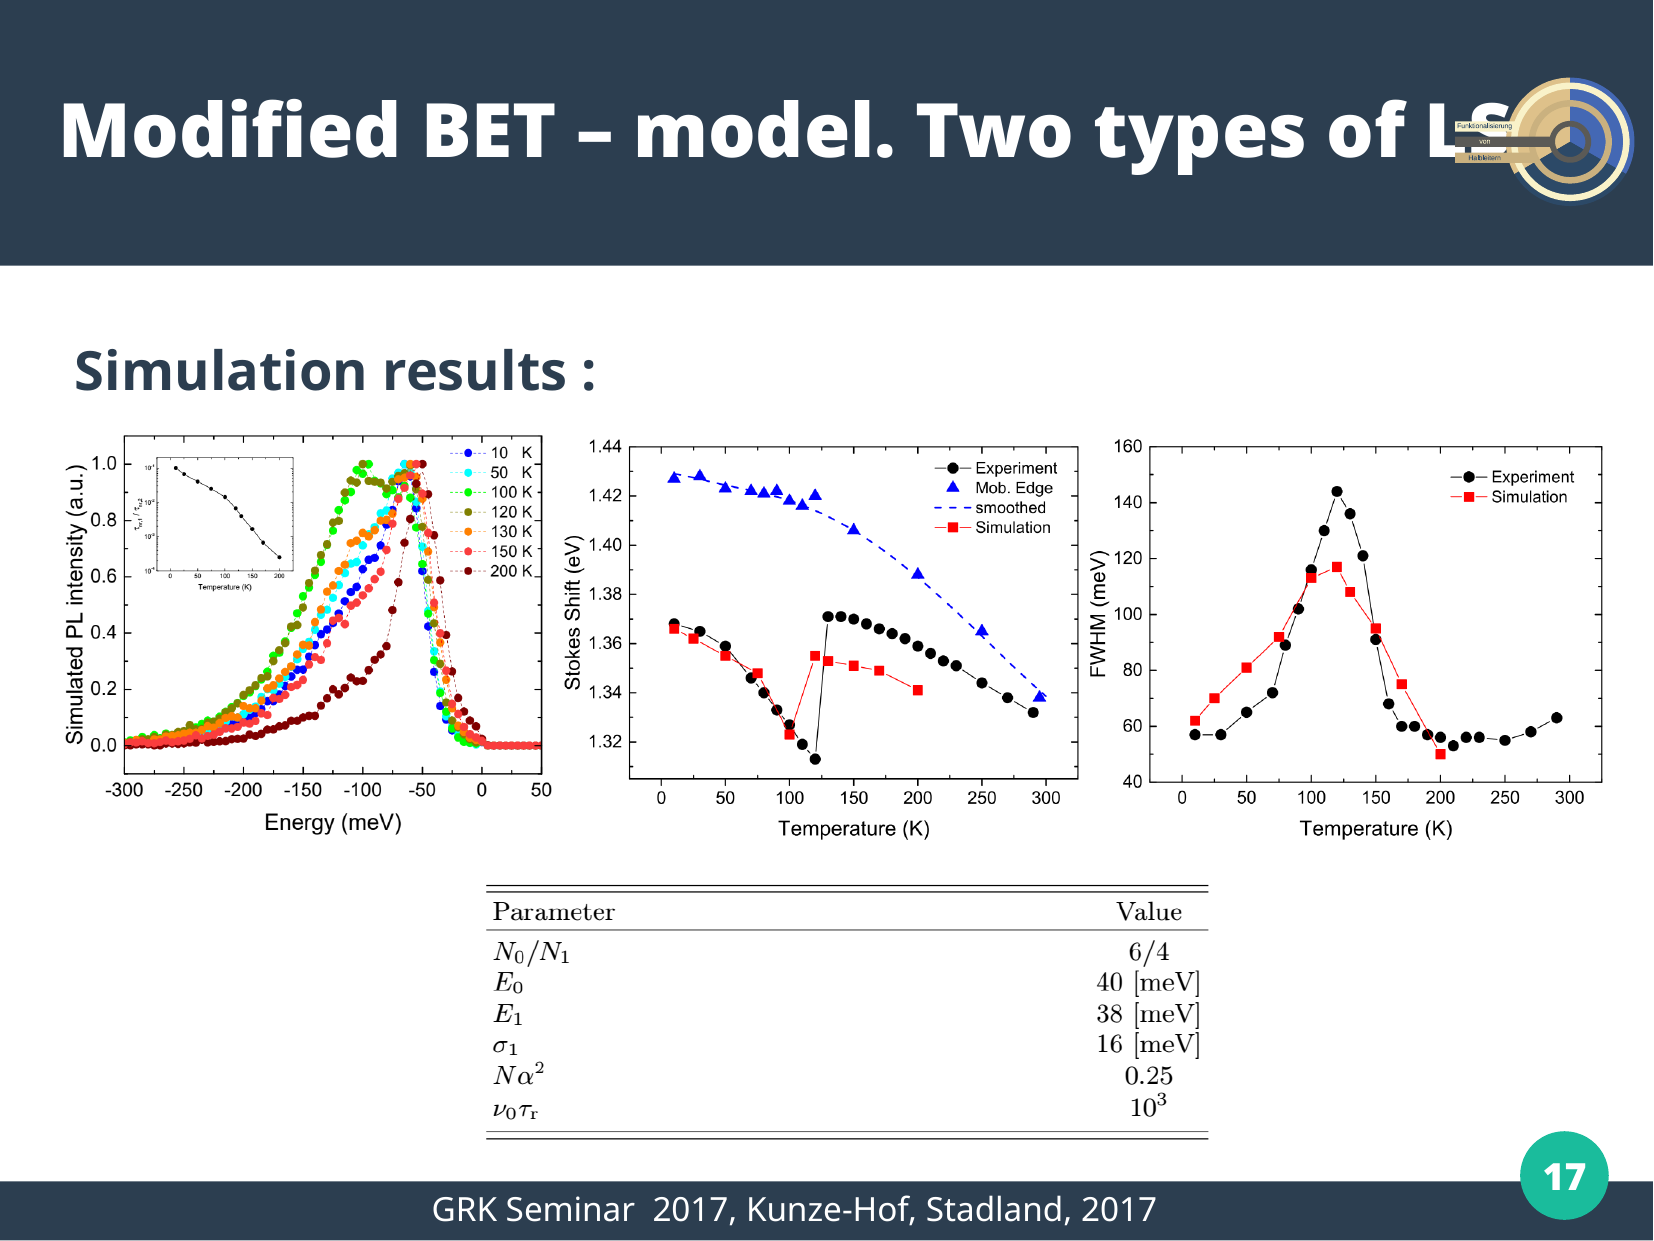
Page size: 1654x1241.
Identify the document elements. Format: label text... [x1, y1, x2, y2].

title Modified BET – model. Two types of LS [58, 49, 1594, 207]
picture [1455, 77, 1636, 207]
picture [1084, 434, 1603, 841]
picture [60, 476, 554, 836]
picture [465, 869, 1235, 1152]
picture [559, 434, 1079, 841]
text_box Simulation results : [60, 325, 1036, 476]
text_box GRK Seminar 2017, Kunze-Hof, Stadland, 2017 [135, 1178, 1456, 1241]
